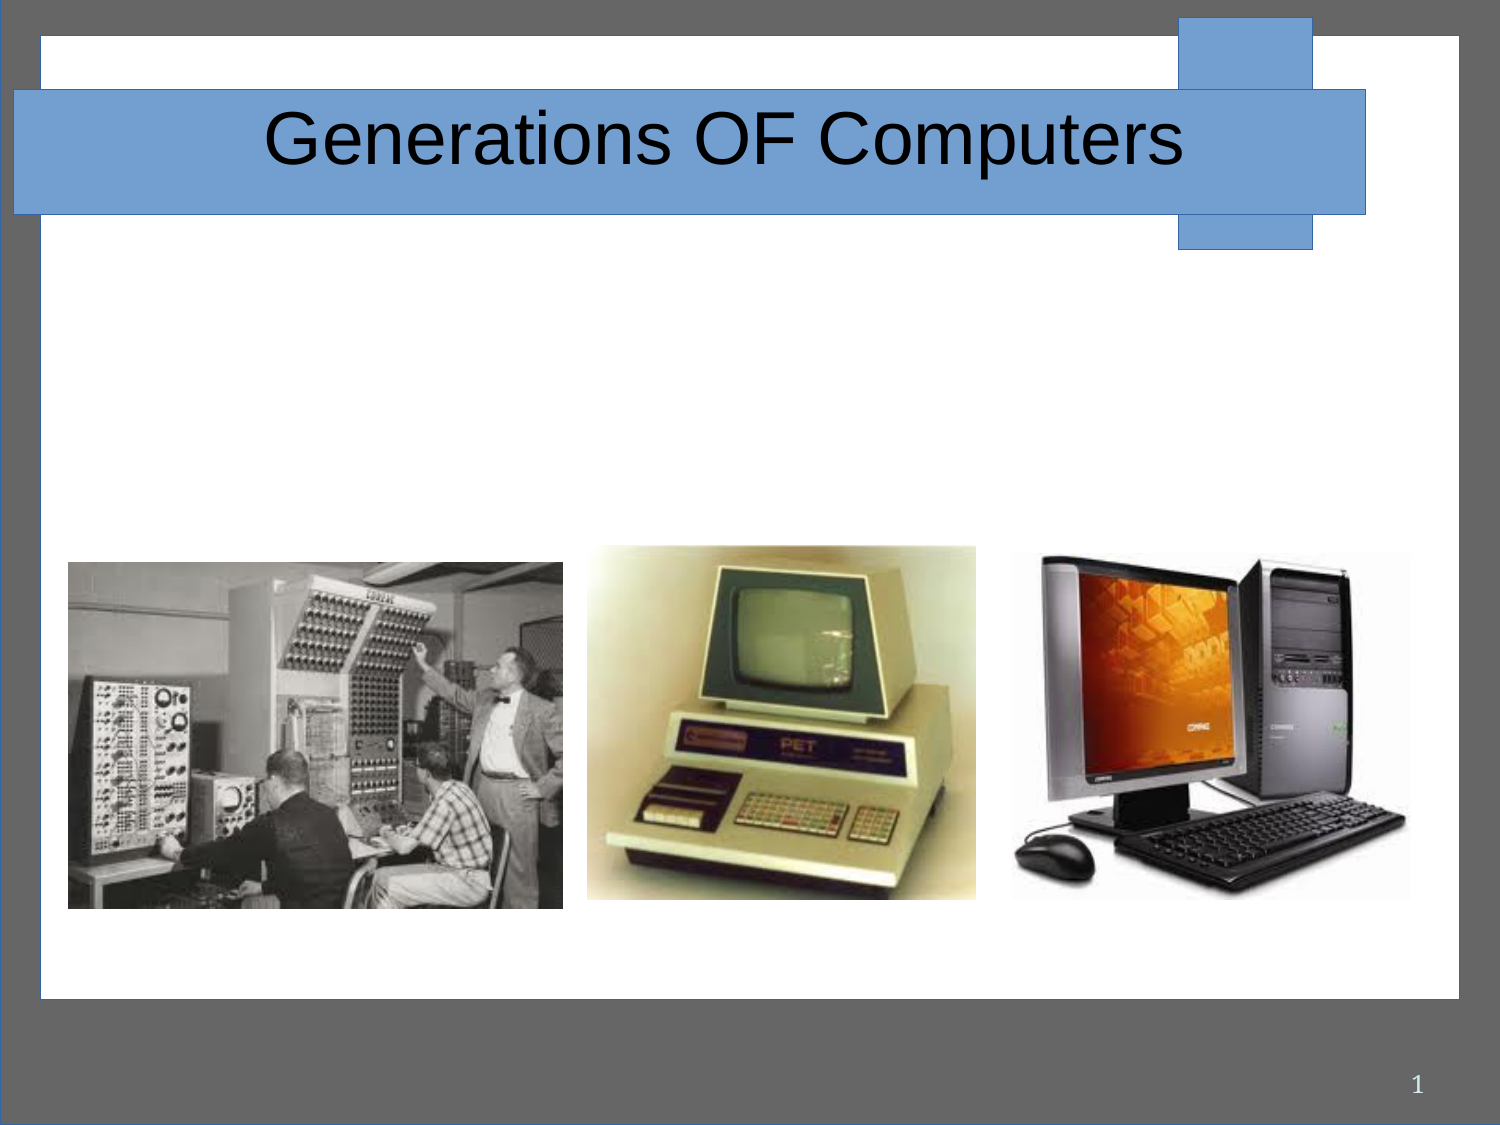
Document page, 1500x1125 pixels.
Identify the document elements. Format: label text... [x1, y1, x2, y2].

picture [68, 562, 563, 909]
picture [1012, 553, 1411, 901]
text_box <number> [1299, 1042, 1426, 1103]
text_box Generations OF Computers [249, 82, 1201, 188]
picture [587, 545, 976, 901]
